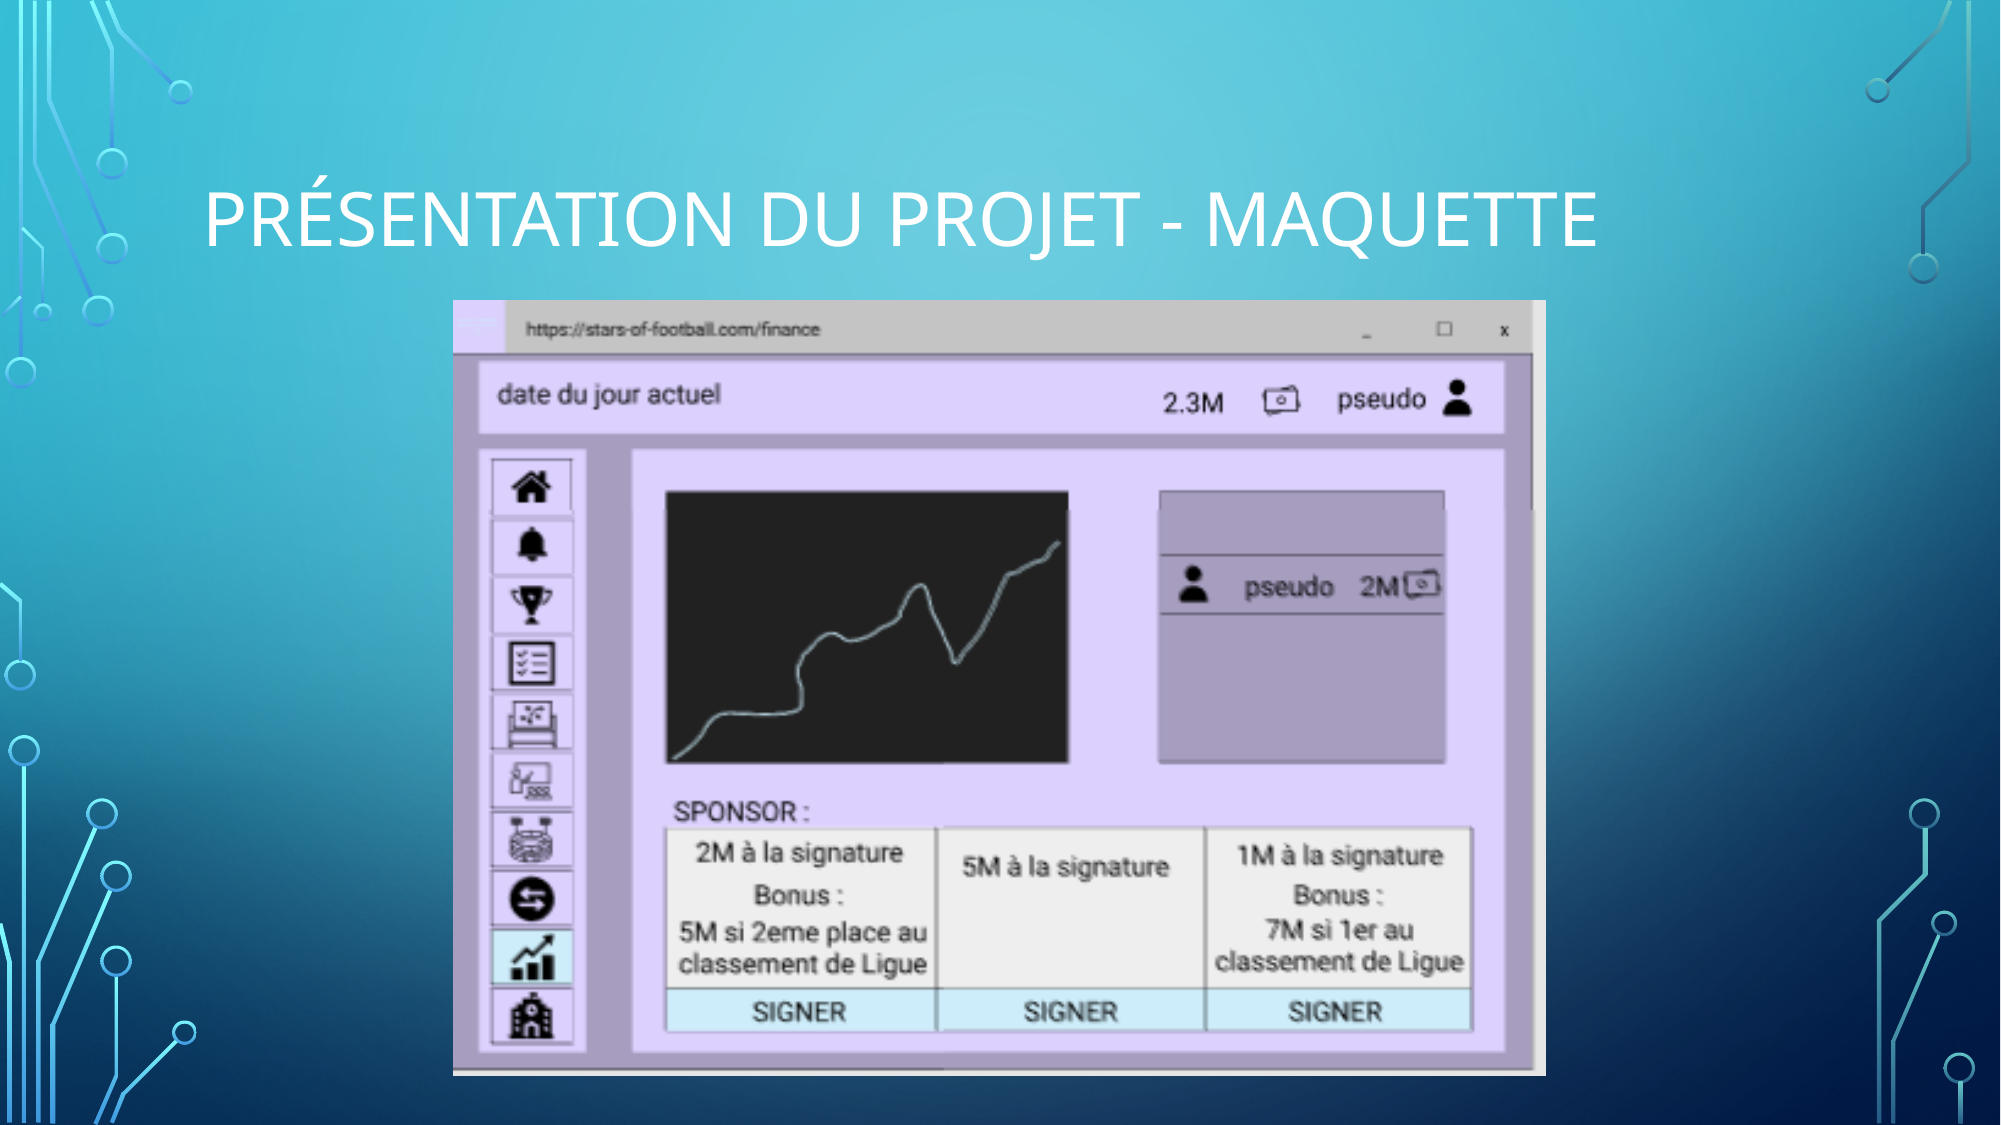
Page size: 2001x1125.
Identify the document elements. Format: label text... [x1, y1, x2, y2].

title Présentation du projet - maquette [187, 101, 1813, 344]
picture [453, 300, 1546, 1076]
